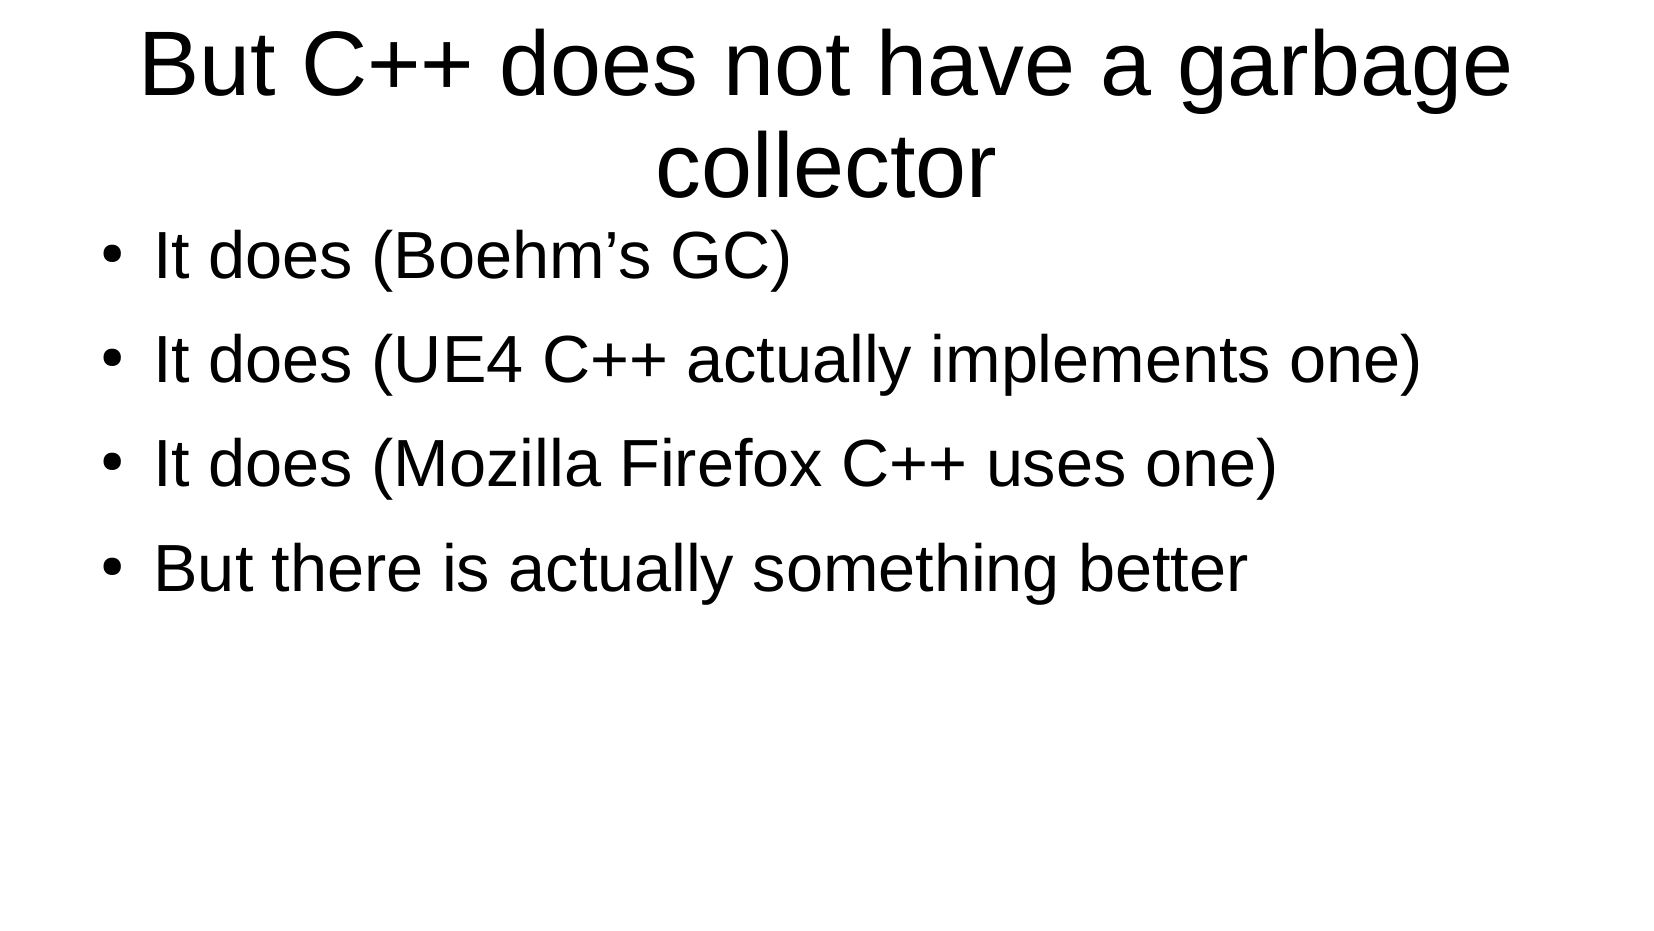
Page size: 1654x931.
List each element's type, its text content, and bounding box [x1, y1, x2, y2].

list It does (Boehm’s GC) It does (UE4 C++ actually implements one) It does (Mozilla Firefox C++ uses one) But there is actually something better [82, 217, 1571, 758]
title But C++ does not have a garbage collector [82, 12, 1571, 217]
